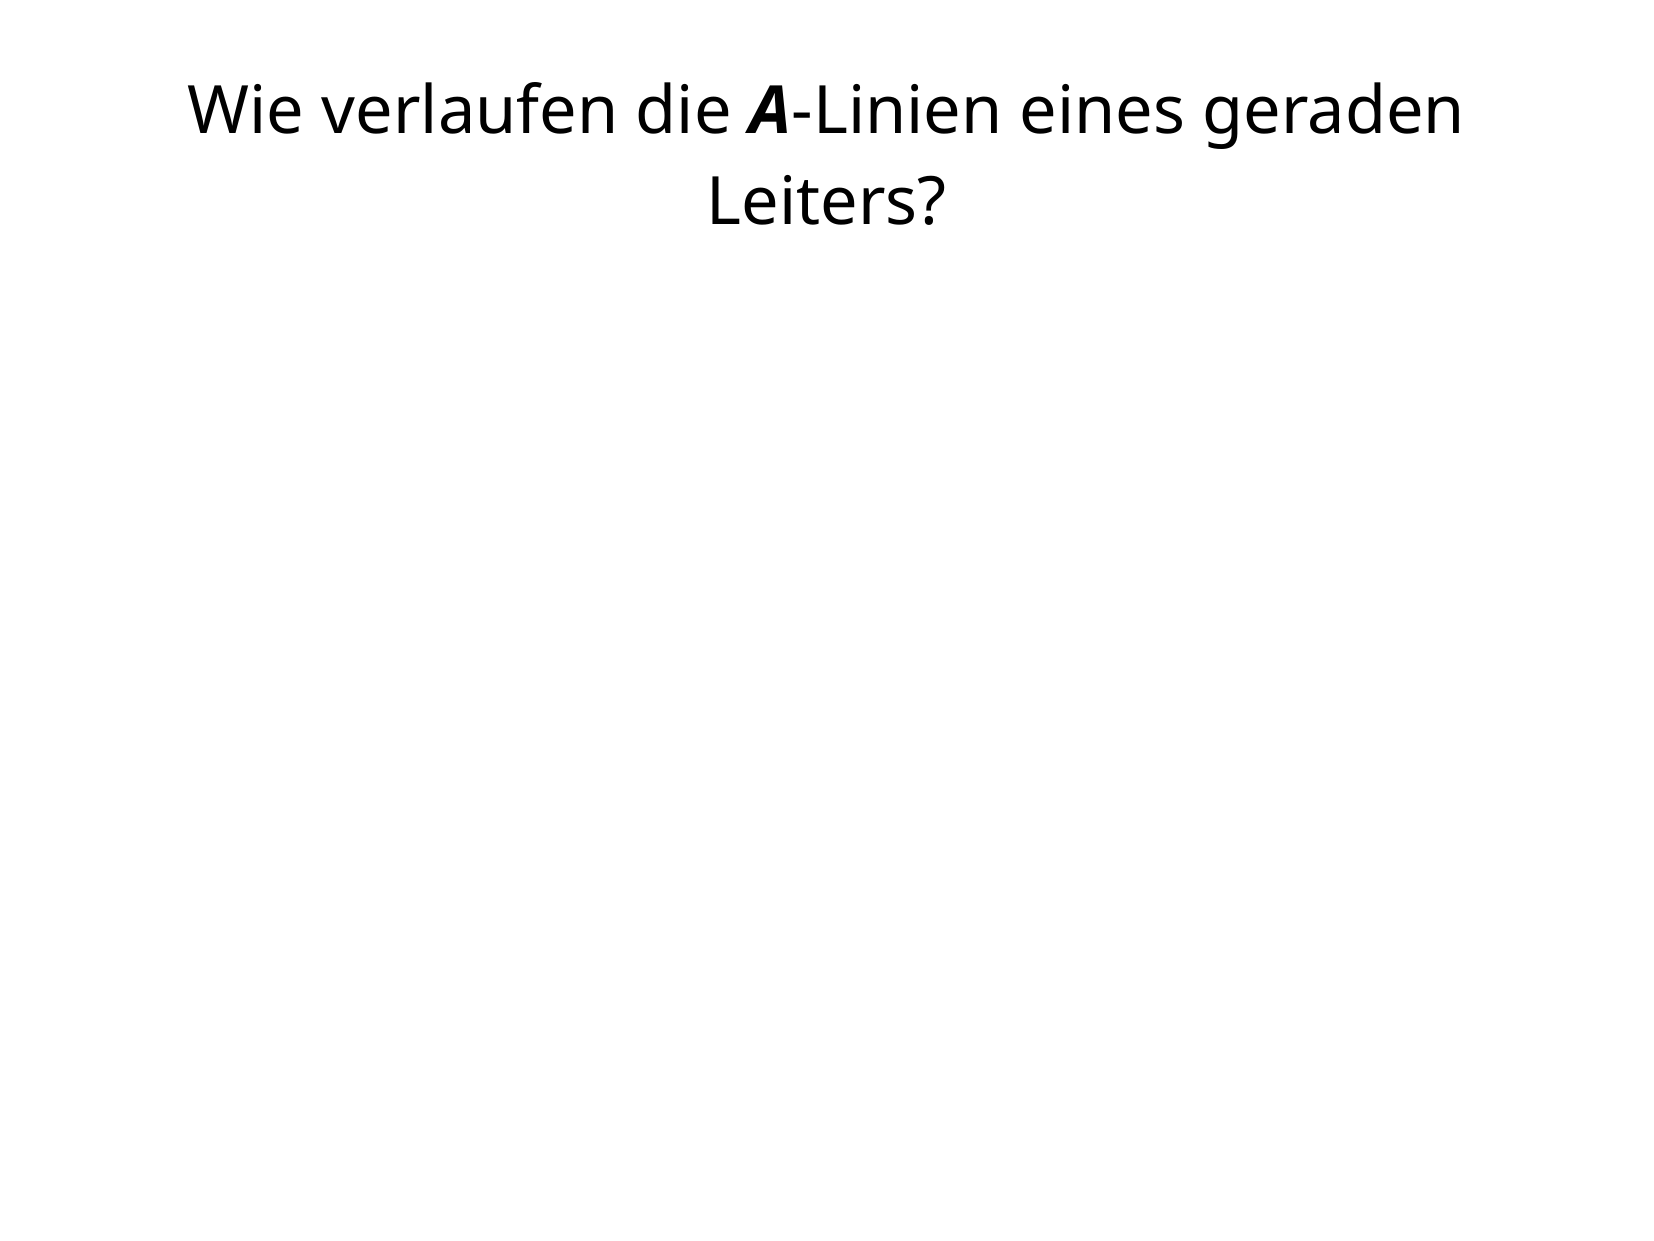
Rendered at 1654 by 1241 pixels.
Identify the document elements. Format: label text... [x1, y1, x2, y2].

title Wie verlaufen die A-Linien eines geraden Leiters? [82, 49, 1571, 257]
